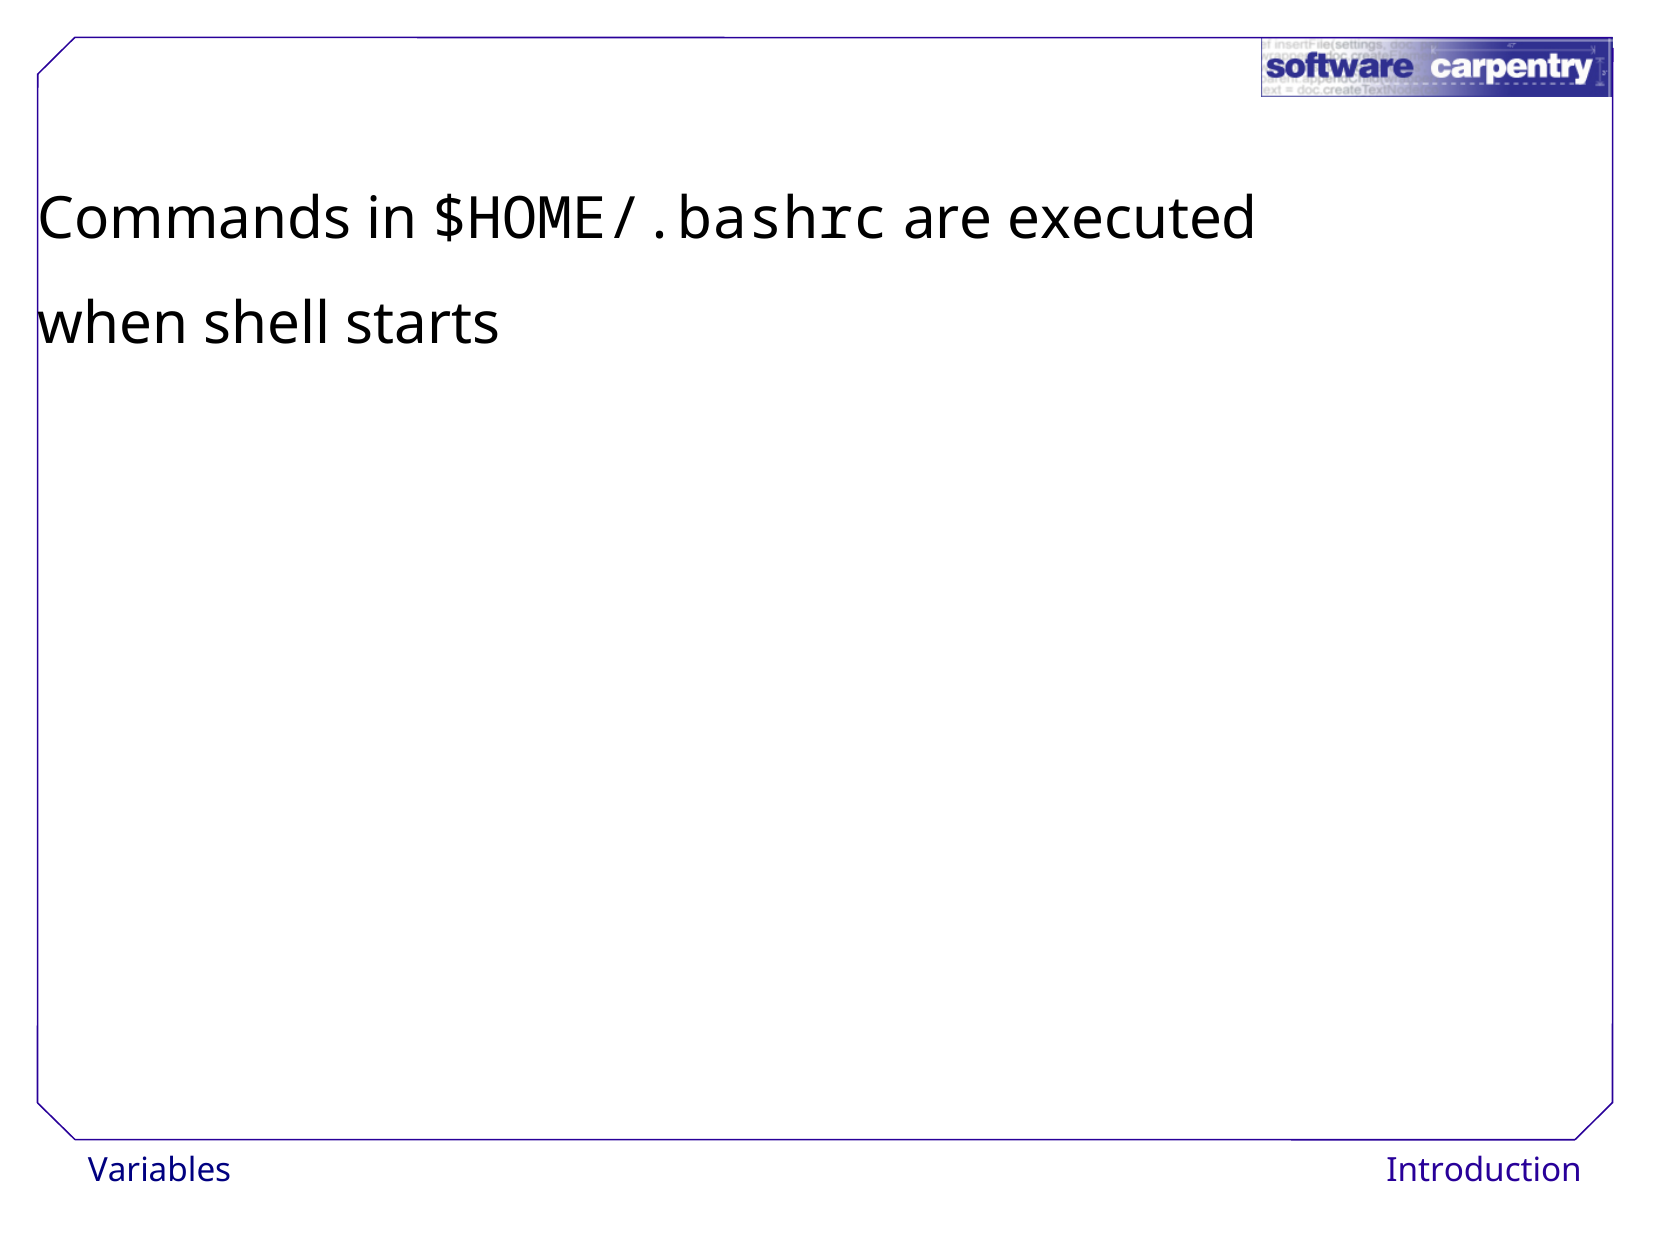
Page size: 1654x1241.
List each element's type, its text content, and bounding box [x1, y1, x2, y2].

text_box Commands in $HOME/.bashrc are executed when shell starts [23, 137, 1423, 364]
picture [1261, 39, 1613, 97]
